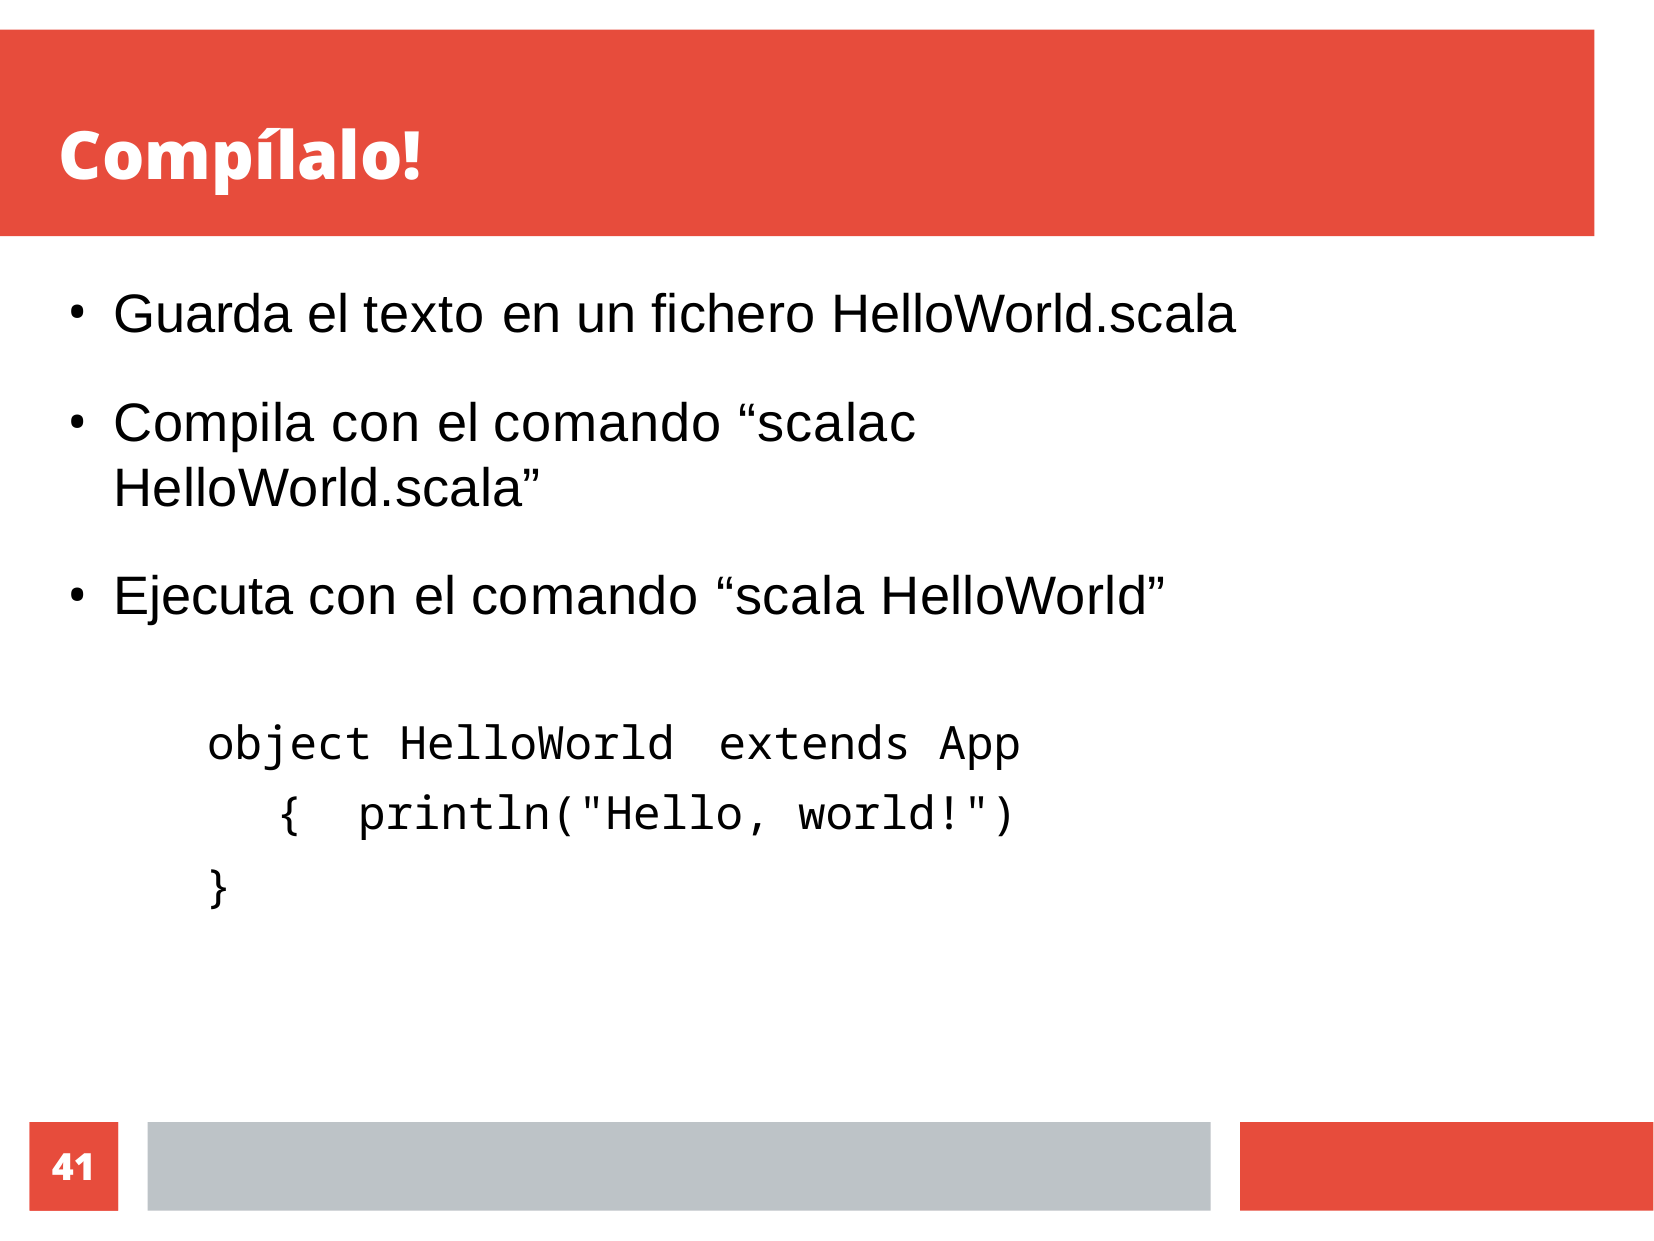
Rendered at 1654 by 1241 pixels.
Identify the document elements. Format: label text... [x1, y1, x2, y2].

title Compílalo! [59, 66, 1595, 200]
text_box object HelloWorld extends App { println("Hello, world!") } [204, 700, 1275, 913]
text_box Guarda el texto en un fichero HelloWorld.scala Compila con el comando “scalac HelloWorld.scala” Ejecuta con el comando “scala HelloWorld” [65, 278, 1352, 626]
